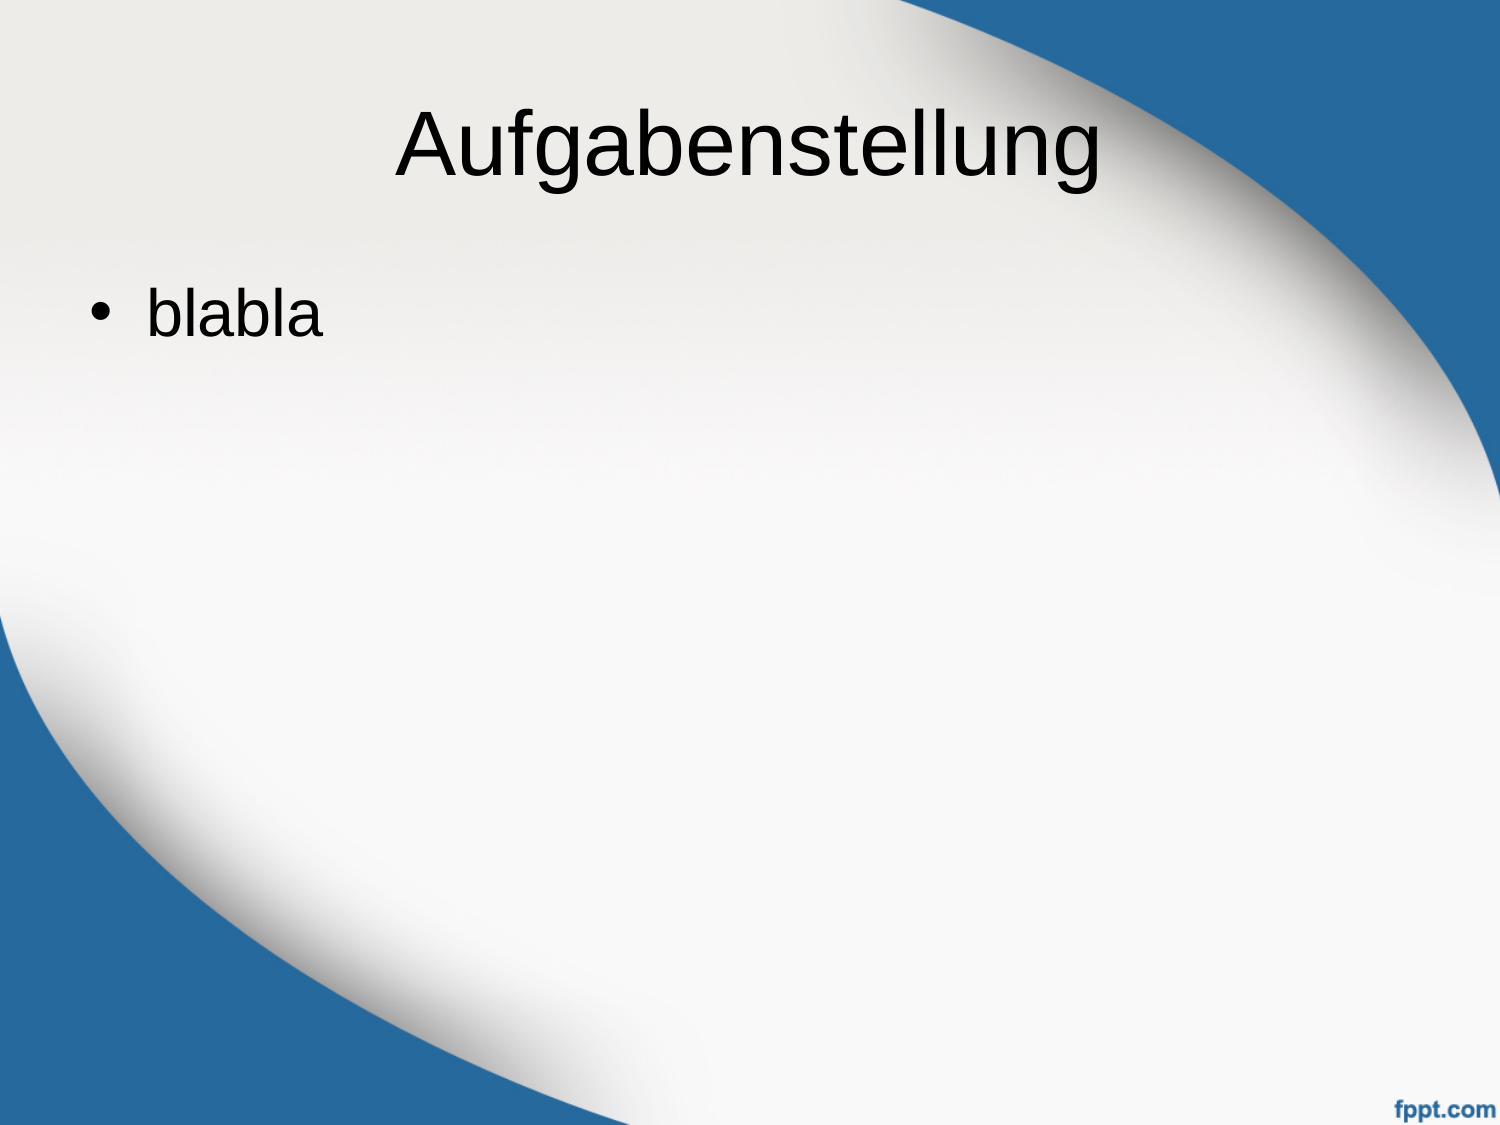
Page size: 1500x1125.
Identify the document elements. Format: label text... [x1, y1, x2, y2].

picture [0, 0, 1500, 1125]
title Aufgabenstellung [75, 21, 1426, 257]
list blabla [75, 262, 1426, 1018]
